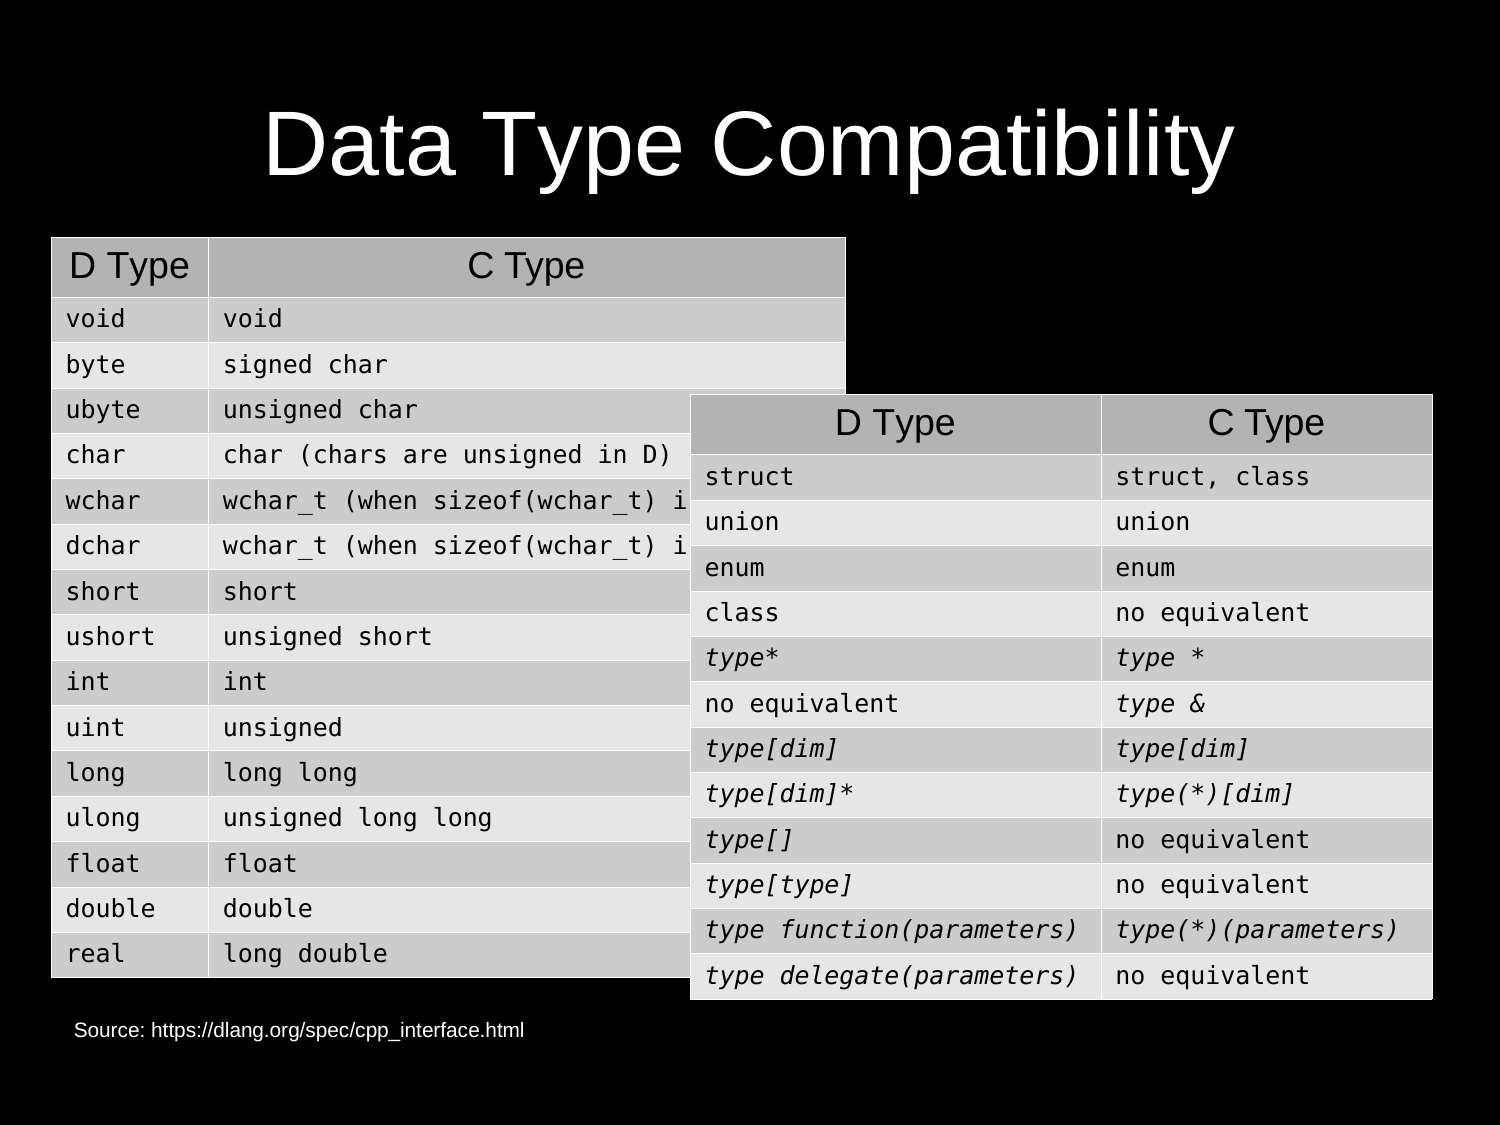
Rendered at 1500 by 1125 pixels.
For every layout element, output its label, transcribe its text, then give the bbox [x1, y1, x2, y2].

table_cell long double [209, 933, 690, 977]
table_cell unsigned long long [209, 797, 690, 841]
table_cell type(*)(parameters) [1102, 909, 1432, 953]
table_cell int [209, 661, 690, 705]
table_cell type & [1102, 682, 1432, 727]
table_cell no equivalent [1102, 864, 1432, 908]
table_cell wchar_t (when sizeof(wchar_t) is 2) [209, 479, 690, 524]
table_cell no equivalent [1102, 592, 1432, 636]
table_cell uint [52, 706, 208, 750]
table_cell wchar_t (when sizeof(wchar_t) is 4) [209, 525, 690, 569]
table_cell double [209, 888, 690, 932]
table_cell type * [1102, 637, 1432, 681]
table_cell unsigned char [209, 389, 845, 433]
table_cell class [691, 592, 1101, 636]
table_cell int [52, 661, 208, 705]
table_cell no equivalent [1102, 818, 1432, 863]
table_cell unsigned [209, 706, 690, 750]
table_cell long long [209, 751, 690, 796]
table_cell union [1102, 501, 1432, 545]
table_cell wchar [52, 479, 208, 524]
table_cell type(*)[dim] [1102, 773, 1432, 817]
table_cell double [52, 888, 208, 932]
table_cell char (chars are unsigned in D) [209, 434, 690, 478]
table_cell type[dim] [1102, 728, 1432, 772]
table_header D Type [691, 395, 1101, 454]
table_cell byte [52, 343, 208, 388]
table_cell type[type] [691, 864, 1101, 908]
table_cell type function(parameters) [691, 909, 1101, 953]
table_cell type delegate(parameters) [691, 954, 1101, 999]
table_cell no equivalent [1102, 954, 1432, 999]
table_cell void [209, 298, 845, 342]
table_header C Type [1102, 395, 1432, 454]
table_cell ulong [52, 797, 208, 841]
table_cell union [691, 501, 1101, 545]
list Source: https://dlang.org/spec/cpp_interface.html [59, 978, 1410, 1063]
table_cell type[dim] [691, 728, 1101, 772]
table_cell dchar [52, 525, 208, 569]
table_cell real [52, 933, 208, 977]
table_cell struct [691, 455, 1101, 500]
table_cell long [52, 751, 208, 796]
table_cell type* [691, 637, 1101, 681]
table_cell short [52, 570, 208, 614]
table_cell type[dim]* [691, 773, 1101, 817]
table_cell struct, class [1102, 455, 1432, 500]
table_cell short [209, 570, 690, 614]
table_cell char [52, 434, 208, 478]
title Data Type Compatibility [75, 45, 1426, 233]
table_cell enum [1102, 546, 1432, 591]
table_cell no equivalent [691, 682, 1101, 727]
table_cell void [52, 298, 208, 342]
table_cell enum [691, 546, 1101, 591]
table_cell unsigned short [209, 615, 690, 660]
table_header C Type [209, 238, 845, 297]
table_cell ubyte [52, 389, 208, 433]
table_cell signed char [209, 343, 845, 388]
table_cell ushort [52, 615, 208, 660]
table_header D Type [52, 238, 208, 297]
table_cell float [52, 842, 208, 887]
table_cell type[] [691, 818, 1101, 863]
table_cell float [209, 842, 690, 887]
